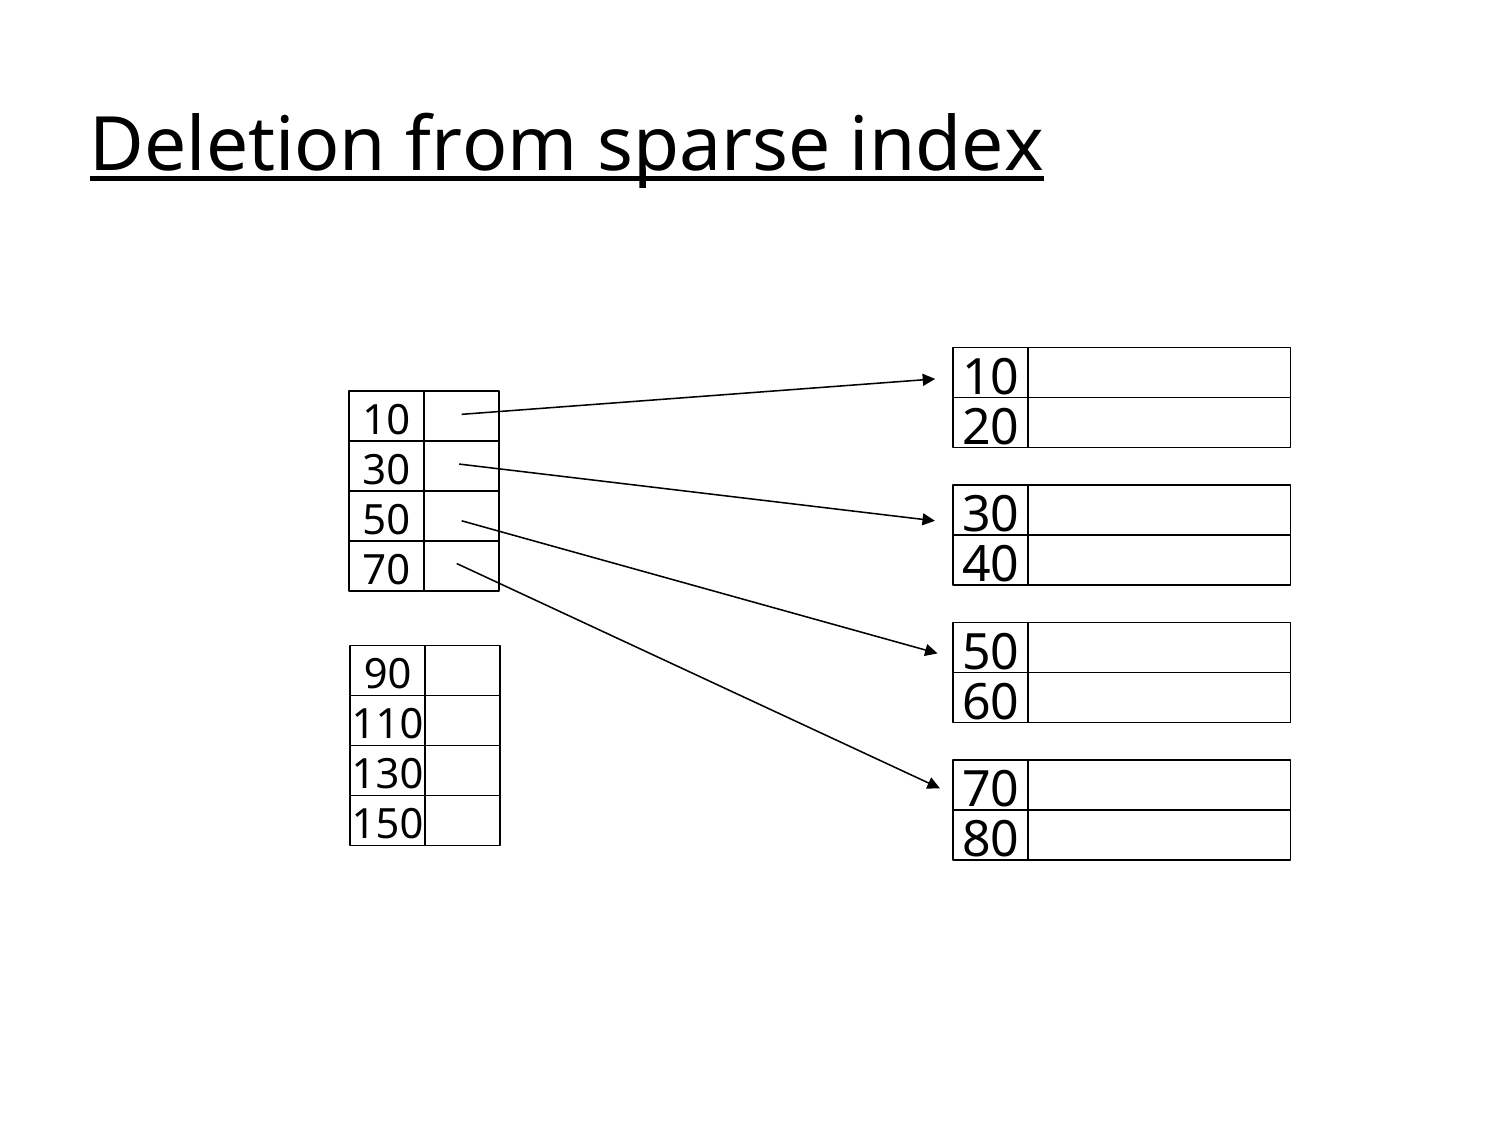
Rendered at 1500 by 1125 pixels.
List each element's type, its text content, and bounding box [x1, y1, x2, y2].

text_box 90 [350, 645, 425, 695]
text_box [1028, 485, 1291, 586]
text_box 50 [953, 622, 1028, 673]
text_box 30 [953, 485, 1028, 536]
text_box 40 [953, 536, 1028, 586]
text_box [423, 390, 499, 591]
text_box [425, 645, 501, 846]
text_box [1028, 760, 1291, 861]
text_box 80 [953, 811, 1028, 861]
list [99, 312, 1375, 988]
text_box 10 [348, 390, 423, 440]
text_box [1028, 347, 1291, 448]
text_box 60 [953, 673, 1028, 723]
text_box 20 [953, 398, 1028, 448]
text_box 150 [350, 795, 426, 846]
text_box 10 [953, 347, 1028, 398]
text_box 130 [350, 745, 425, 795]
text_box 30 [348, 440, 424, 490]
text_box 110 [350, 695, 426, 745]
text_box 70 [348, 540, 424, 591]
text_box [1028, 622, 1291, 723]
text_box 50 [348, 490, 423, 540]
text_box 70 [953, 760, 1028, 811]
title Deletion from sparse index [75, 75, 1351, 201]
